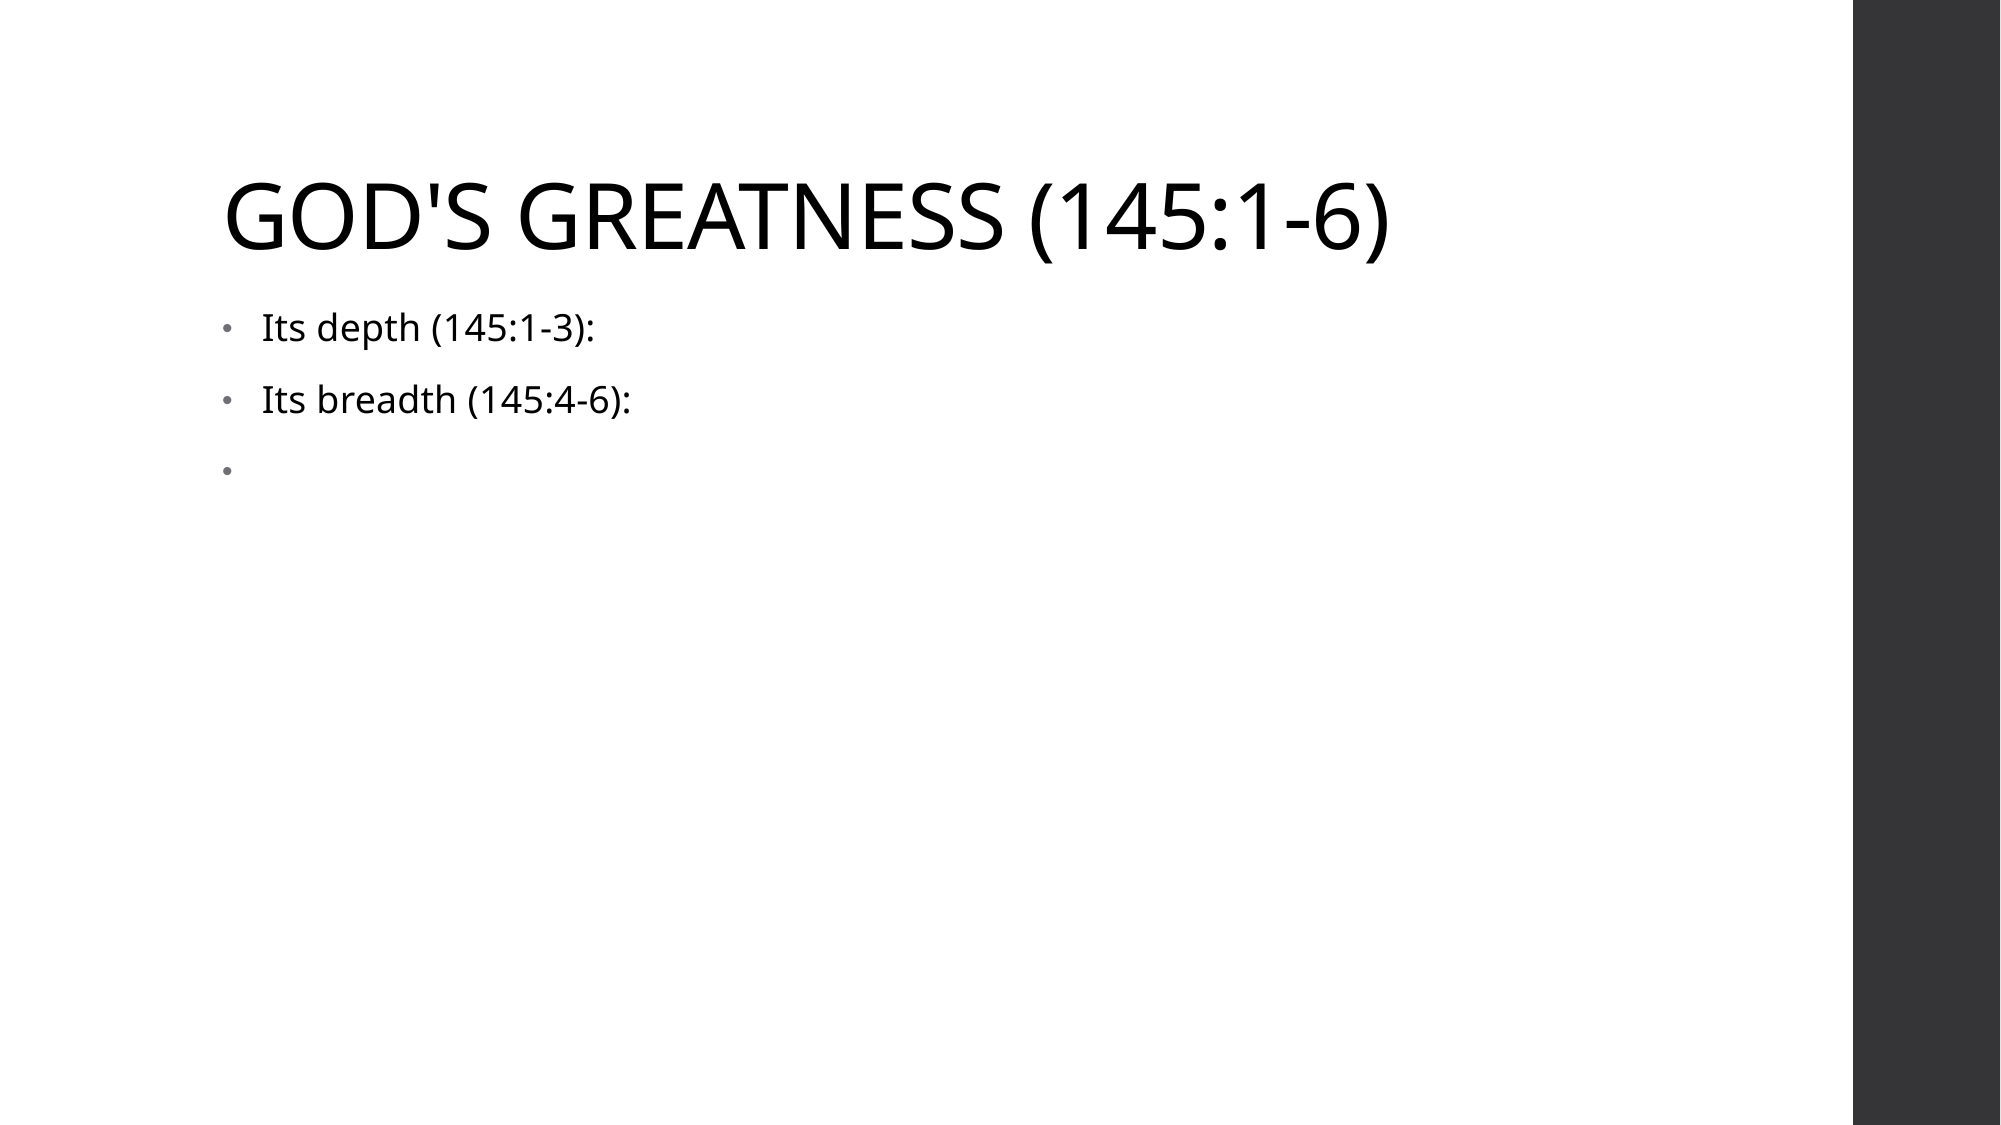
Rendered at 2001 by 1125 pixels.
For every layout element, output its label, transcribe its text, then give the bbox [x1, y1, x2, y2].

list Its depth (145:1-3): Its breadth (145:4-6): [206, 299, 1617, 1014]
title GOD'S GREATNESS (145:1-6) [206, 60, 1797, 278]
